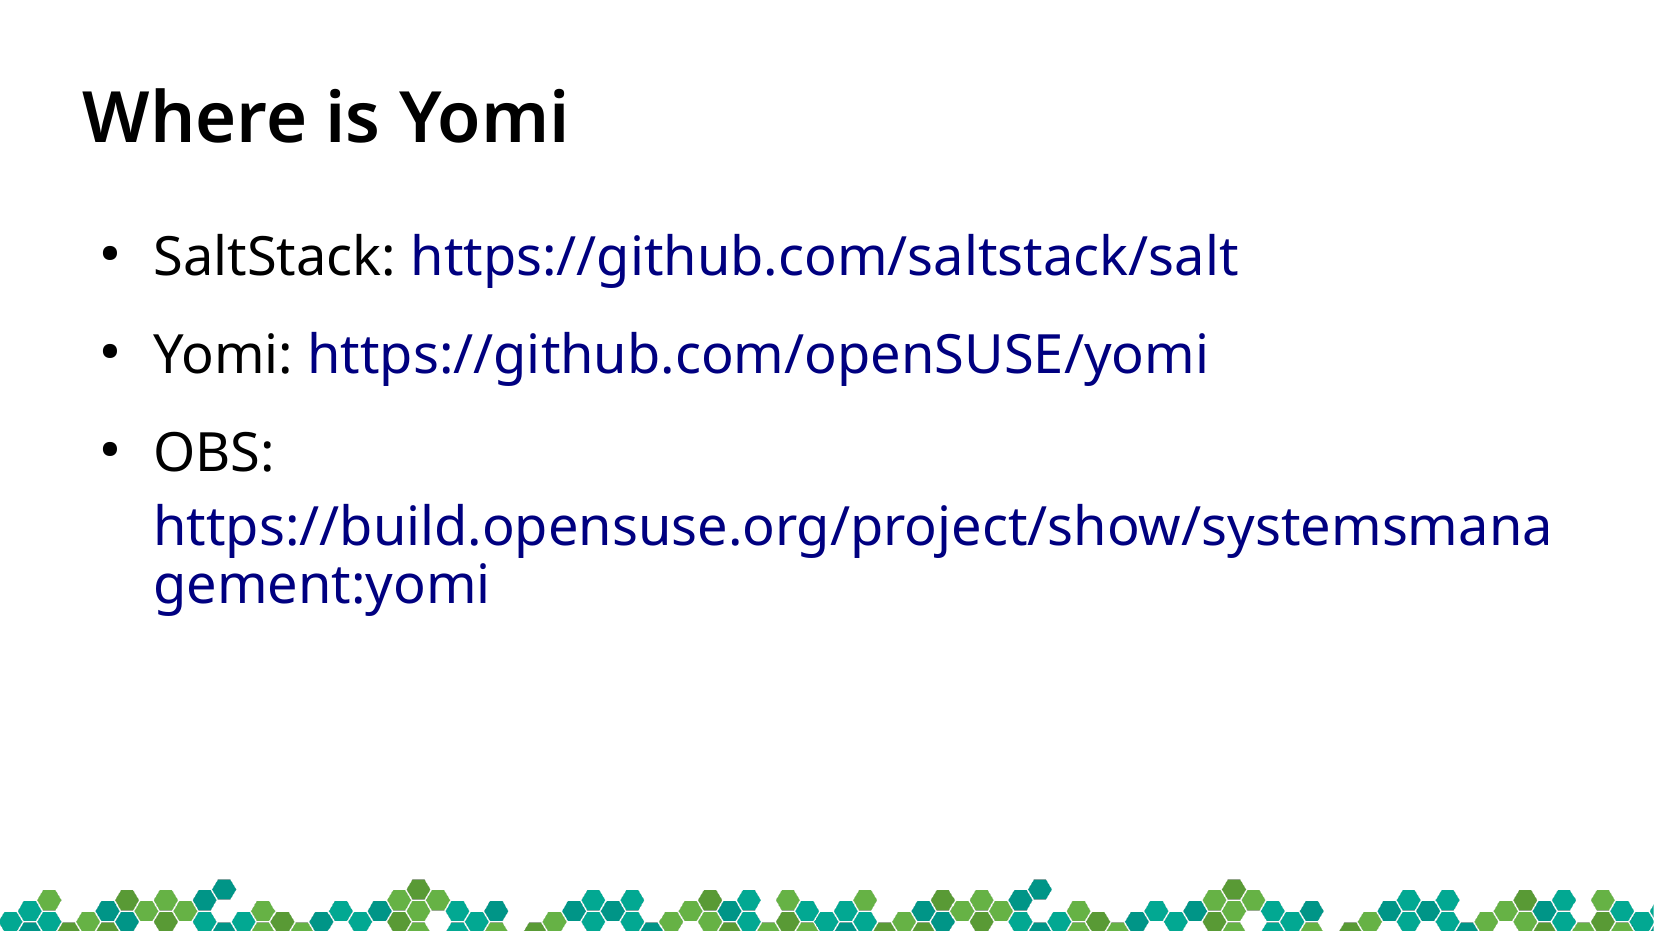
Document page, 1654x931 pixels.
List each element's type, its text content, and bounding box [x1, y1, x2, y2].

picture [0, 871, 1654, 931]
title Where is Yomi [82, 37, 1571, 193]
list SaltStack: https://github.com/saltstack/salt Yomi: https://github.com/openSUSE/yomi OBS:https://build.opensuse.org/project/show/systemsmanagement:yomi [82, 217, 1571, 758]
